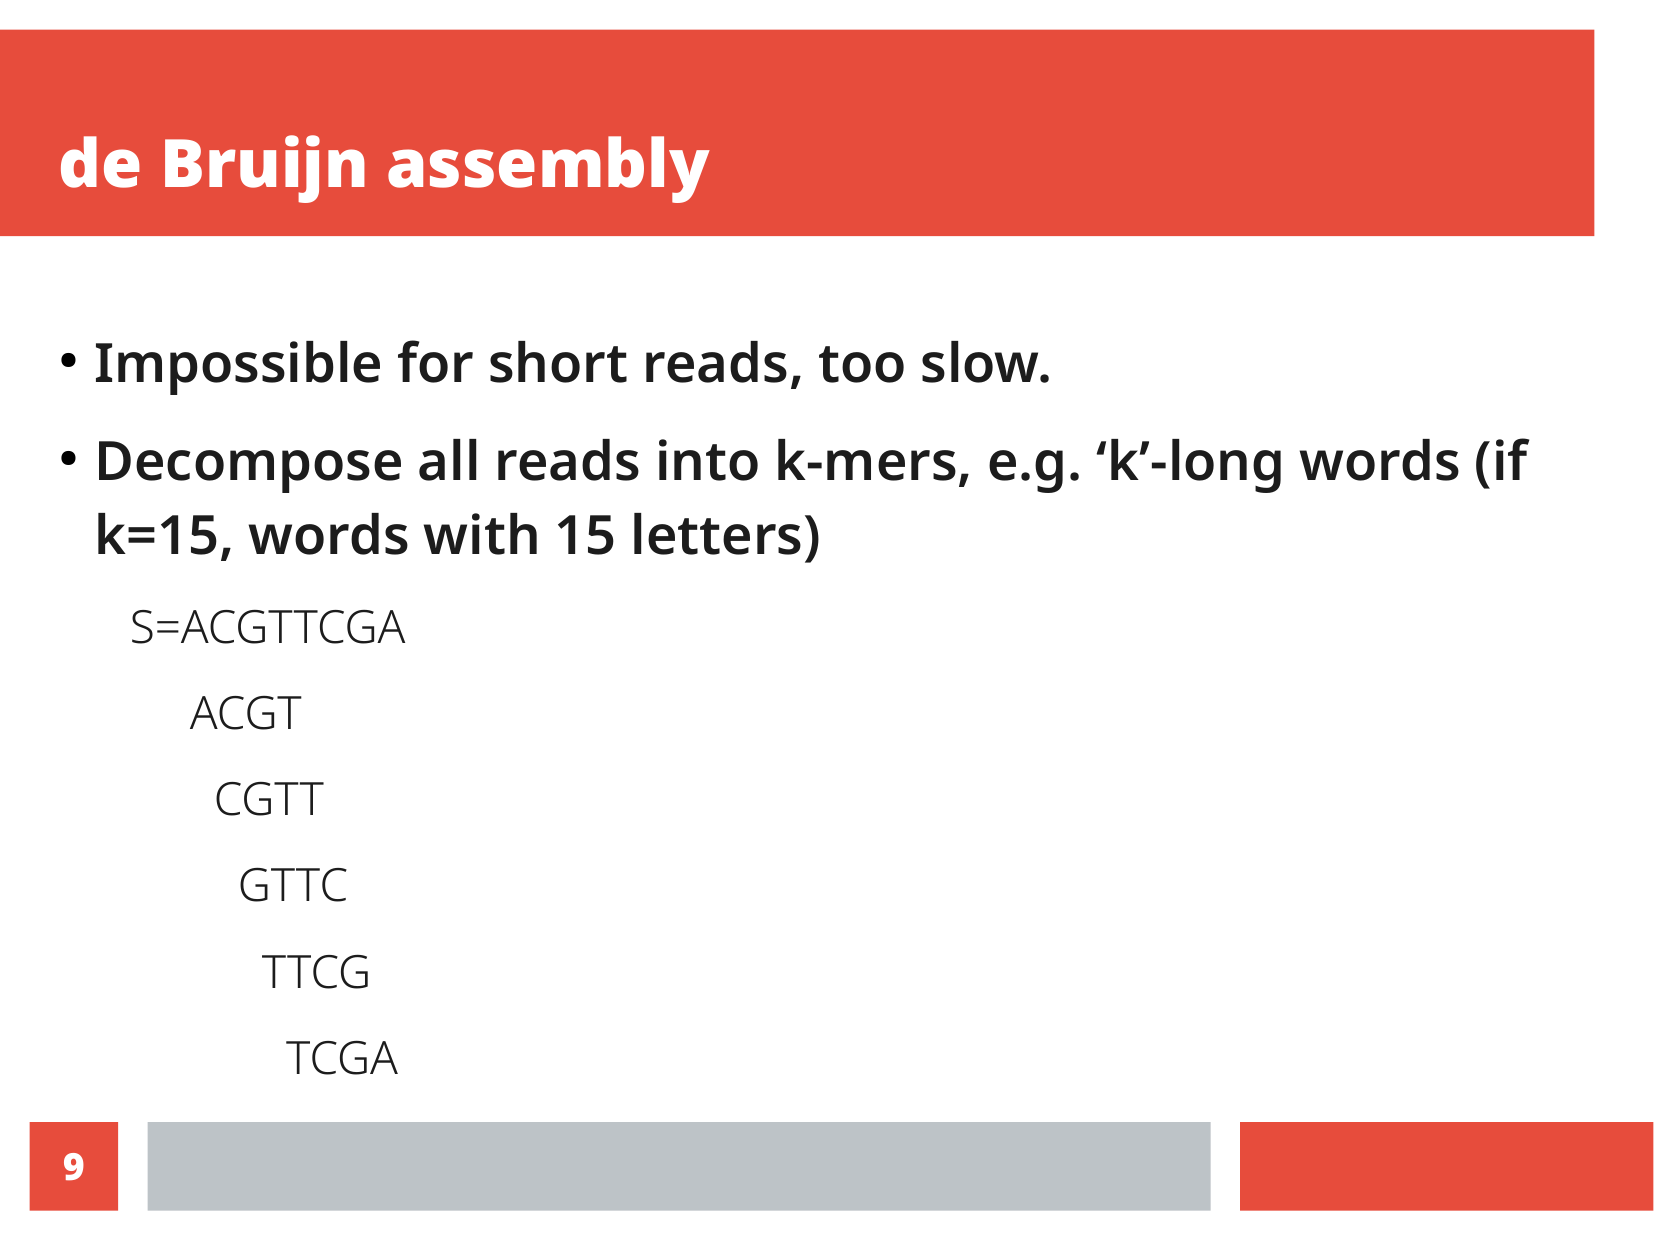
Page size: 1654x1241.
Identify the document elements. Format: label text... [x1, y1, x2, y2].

list Impossible for short reads, too slow. Decompose all reads into k-mers, e.g. ‘k’-long words (if k=15, words with 15 letters) S=ACGTTCGA ACGT CGTT GTTC TTCG TCGA [59, 324, 1565, 1093]
title de Bruijn assembly [59, 59, 1595, 207]
